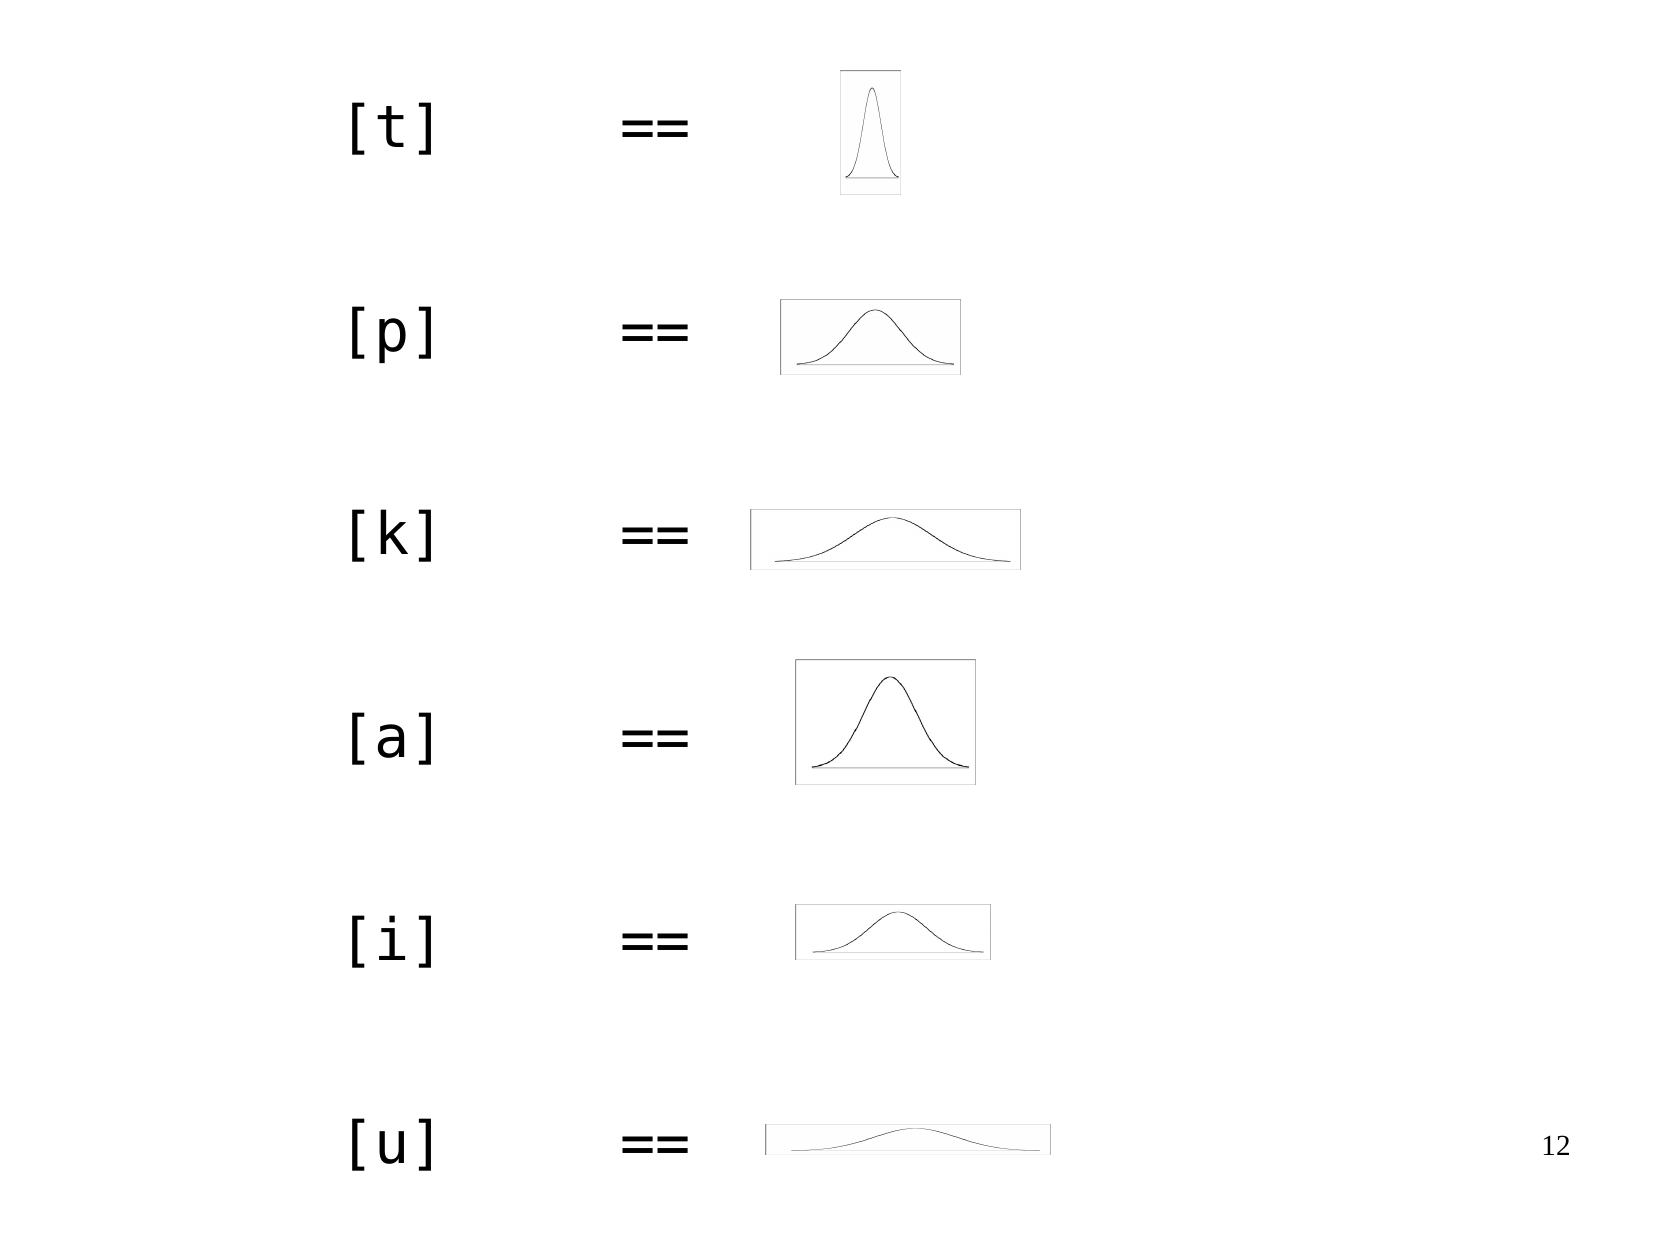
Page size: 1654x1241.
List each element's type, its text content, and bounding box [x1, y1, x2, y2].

picture [840, 70, 901, 196]
picture [795, 659, 976, 785]
picture [750, 509, 1021, 571]
picture [765, 1124, 1051, 1156]
picture [780, 299, 961, 376]
text_box [t] == [p] == [k] == [a] == [i] == [u] == [325, 86, 706, 1186]
picture [795, 904, 991, 961]
